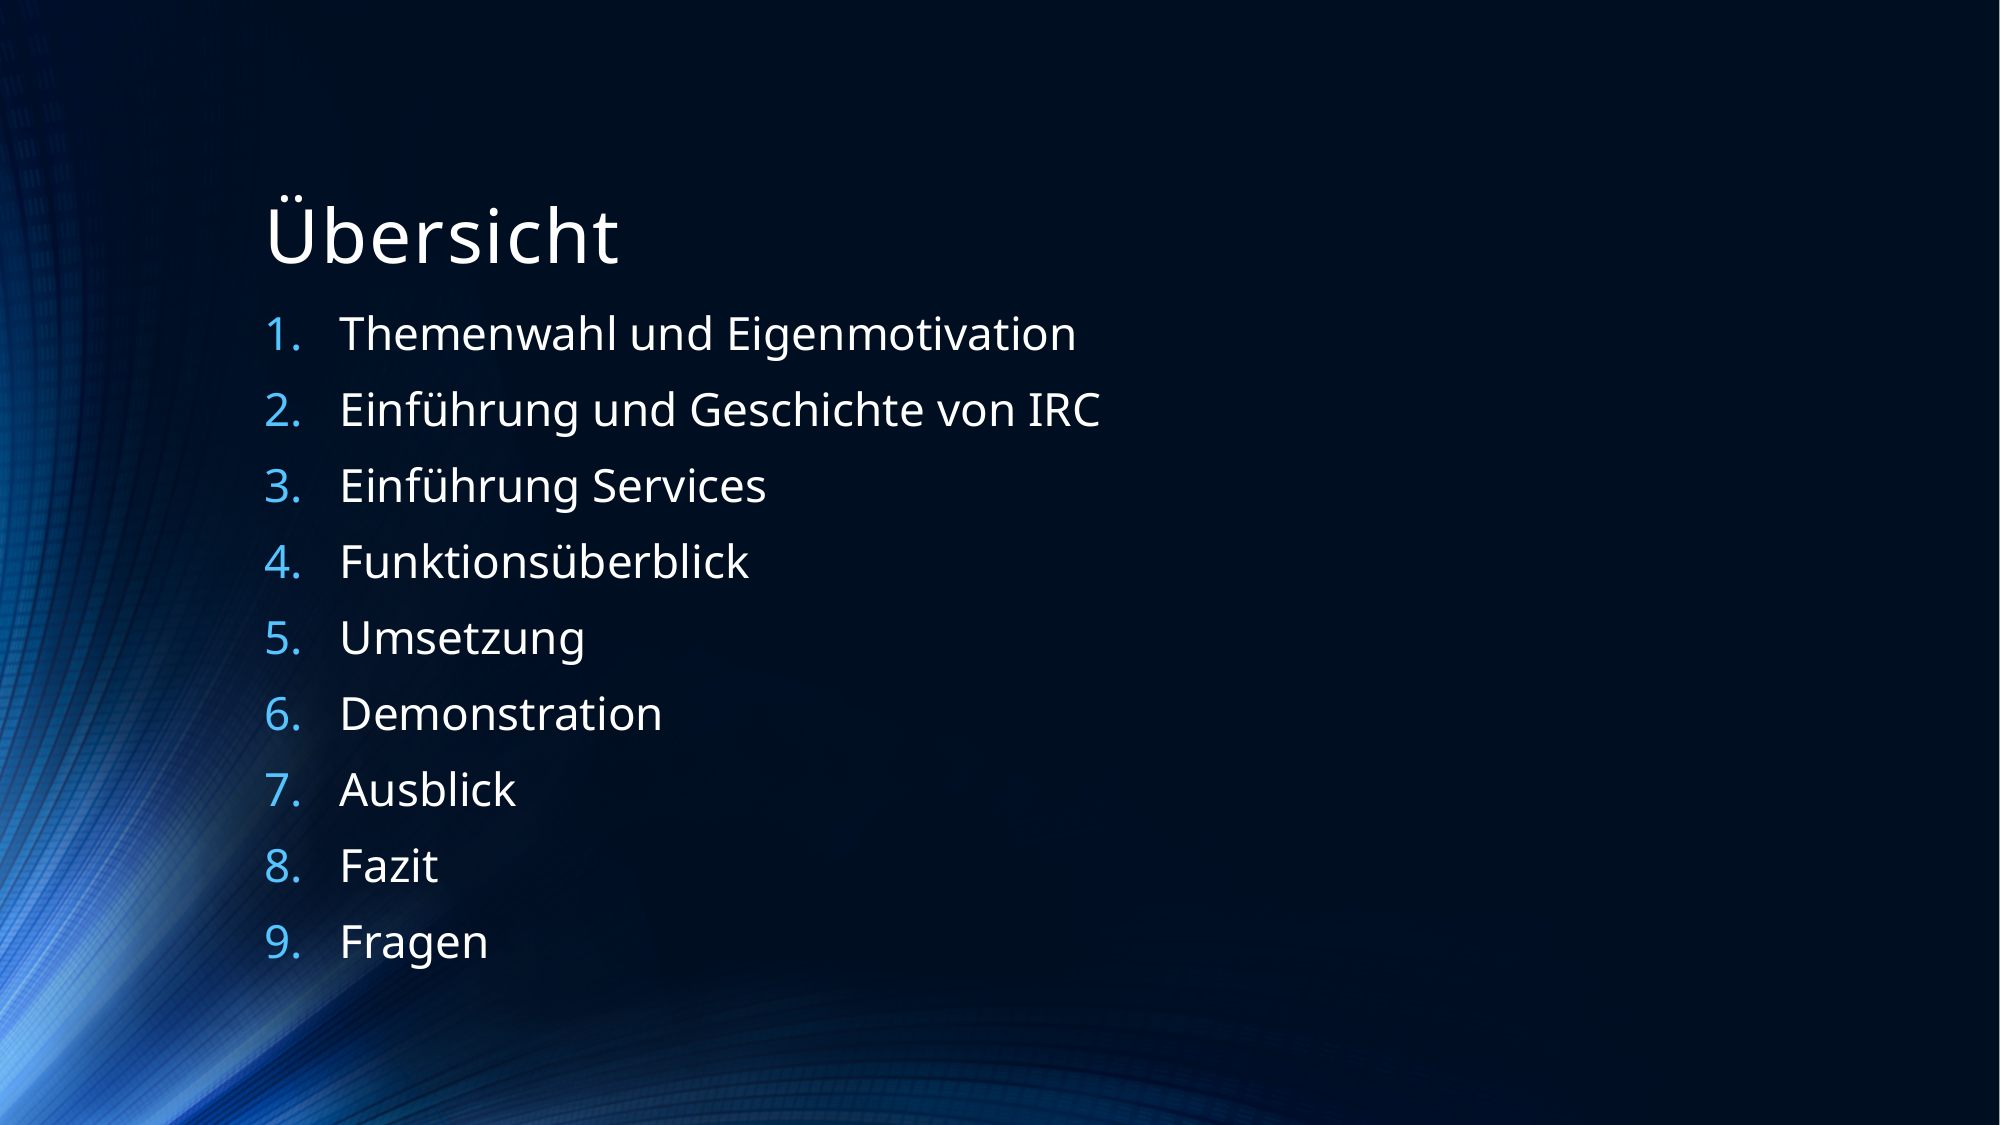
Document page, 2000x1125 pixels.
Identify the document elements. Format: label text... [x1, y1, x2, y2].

title Übersicht [249, 62, 1750, 288]
picture [0, 0, 2000, 1125]
list Themenwahl und Eigenmotivation Einführung und Geschichte von IRC Einführung Services Funktionsüberblick Umsetzung Demonstration Ausblick Fazit Fragen [249, 312, 1749, 988]
